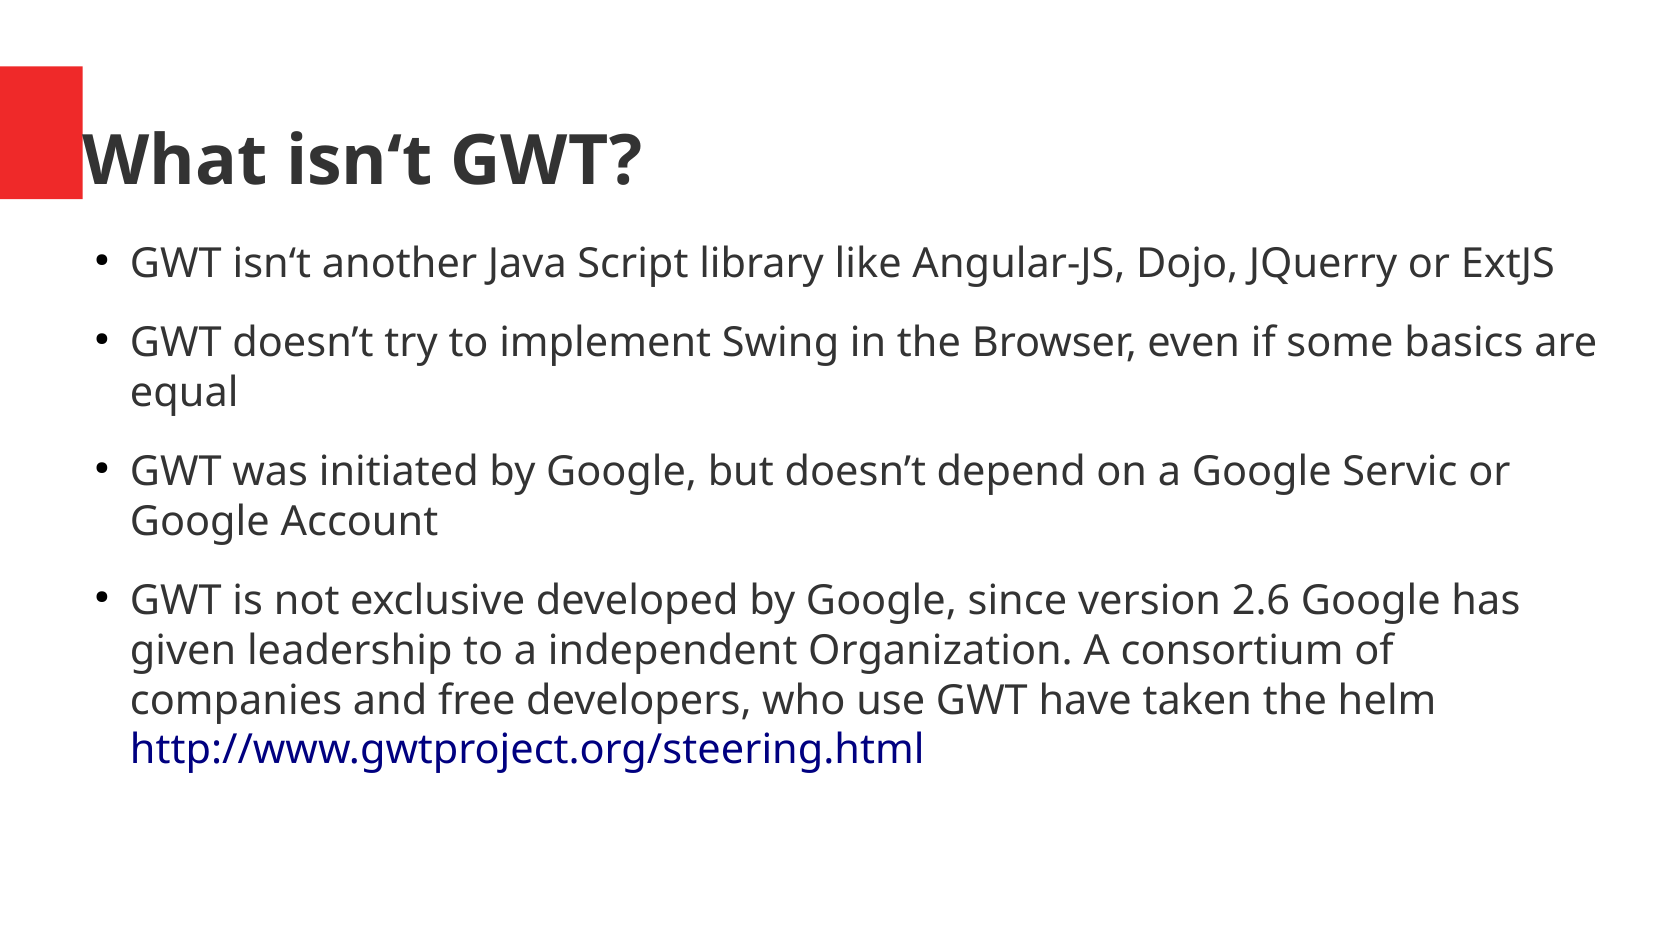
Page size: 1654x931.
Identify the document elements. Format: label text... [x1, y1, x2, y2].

text_box GWT isn‘t another Java Script library like Angular-JS, Dojo, JQuerry or ExtJS GWT doesn’t try to implement Swing in the Browser, even if some basics are equal GWT was initiated by Google, but doesn’t depend on a Google Servic or Google Account GWT is not exclusive developed by Google, since version 2.6 Google has given leadership to a independent Organization. A consortium of companies and free developers, who use GWT have taken the helm http://www.gwtproject.org/steering.html [94, 236, 1603, 792]
title What isn‘t GWT? [82, 33, 1571, 196]
